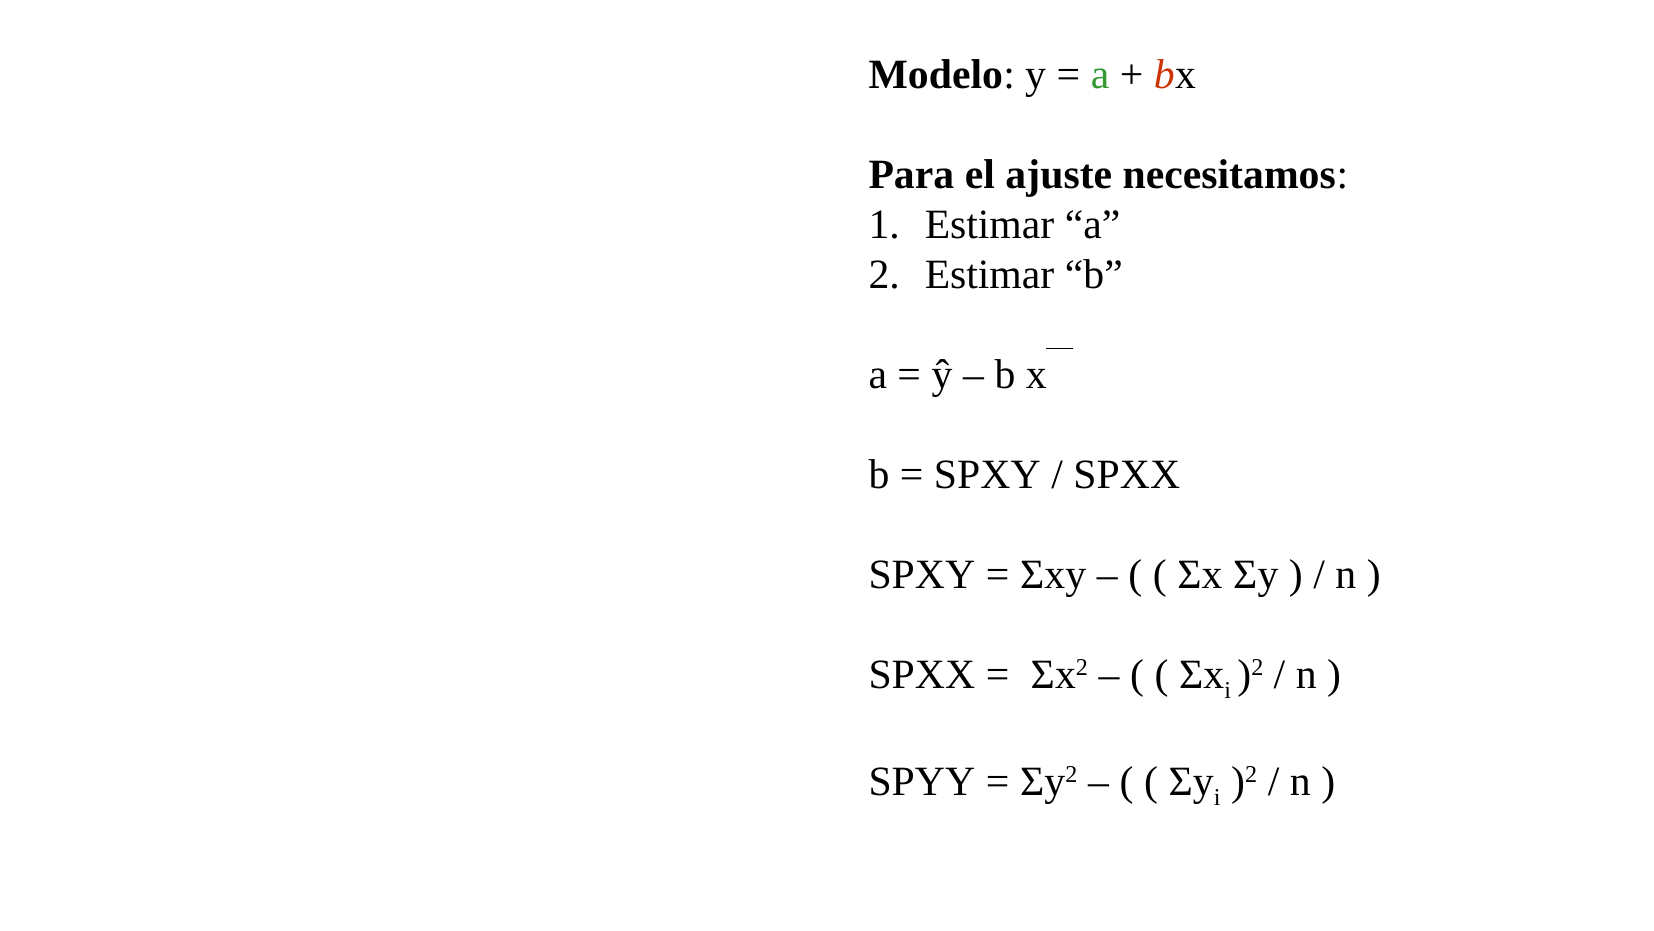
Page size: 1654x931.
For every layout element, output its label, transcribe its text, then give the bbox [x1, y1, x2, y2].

text_box Modelo: y = a + bx Para el ajuste necesitamos: Estimar “a” Estimar “b” a = ŷ – b x b = SPXY / SPXX SPXY = Σxy – ( ( Σx Σy ) / n ) SPXX = Σx2 – ( ( Σxi )2 / n ) SPYY = Σy2 – ( ( Σyi )2 / n ) [853, 38, 1509, 869]
